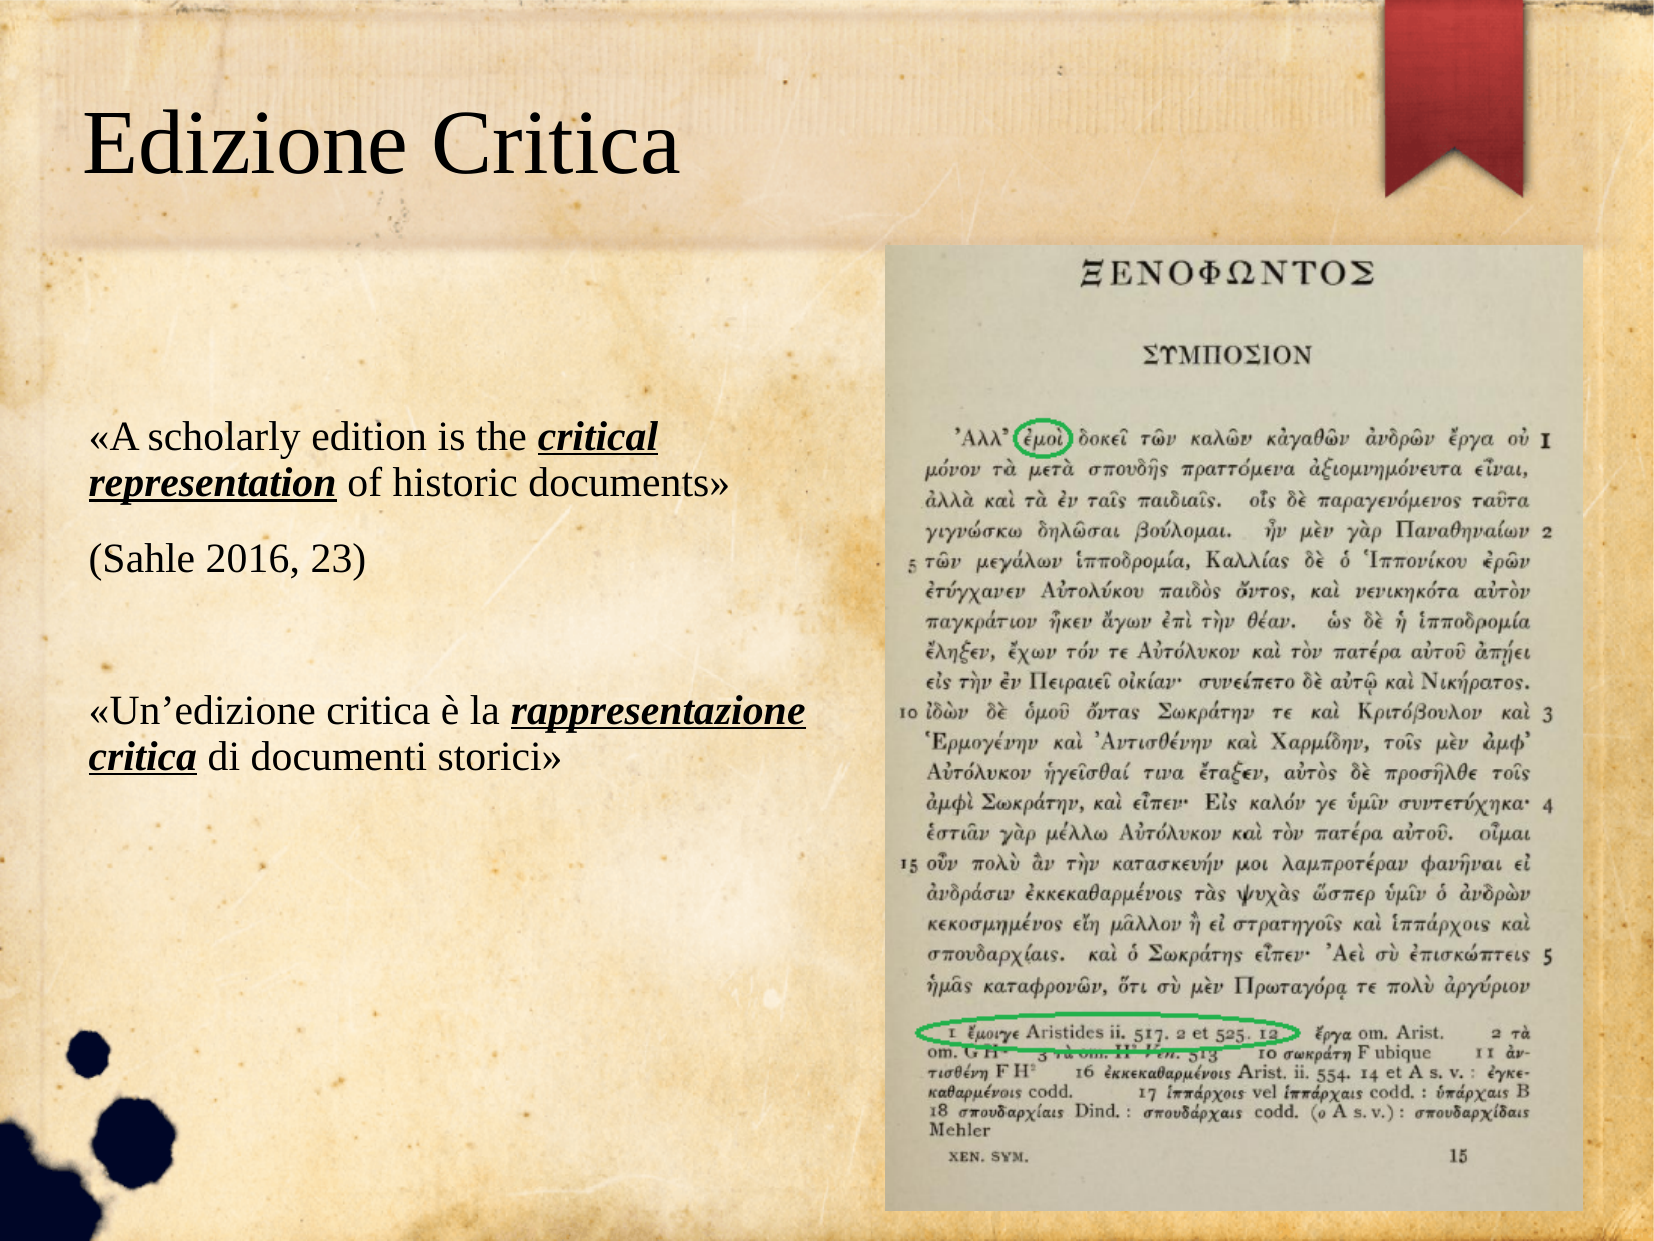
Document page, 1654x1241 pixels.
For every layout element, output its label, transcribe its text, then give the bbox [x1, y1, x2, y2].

list «A scholarly edition is the critical representation of historic documents» (Sahle 2016, 23) «Un’edizione critica è la rappresentazione critica di documenti storici» [88, 413, 857, 886]
title Edizione Critica [82, 49, 1347, 237]
picture [0, 0, 1654, 1241]
